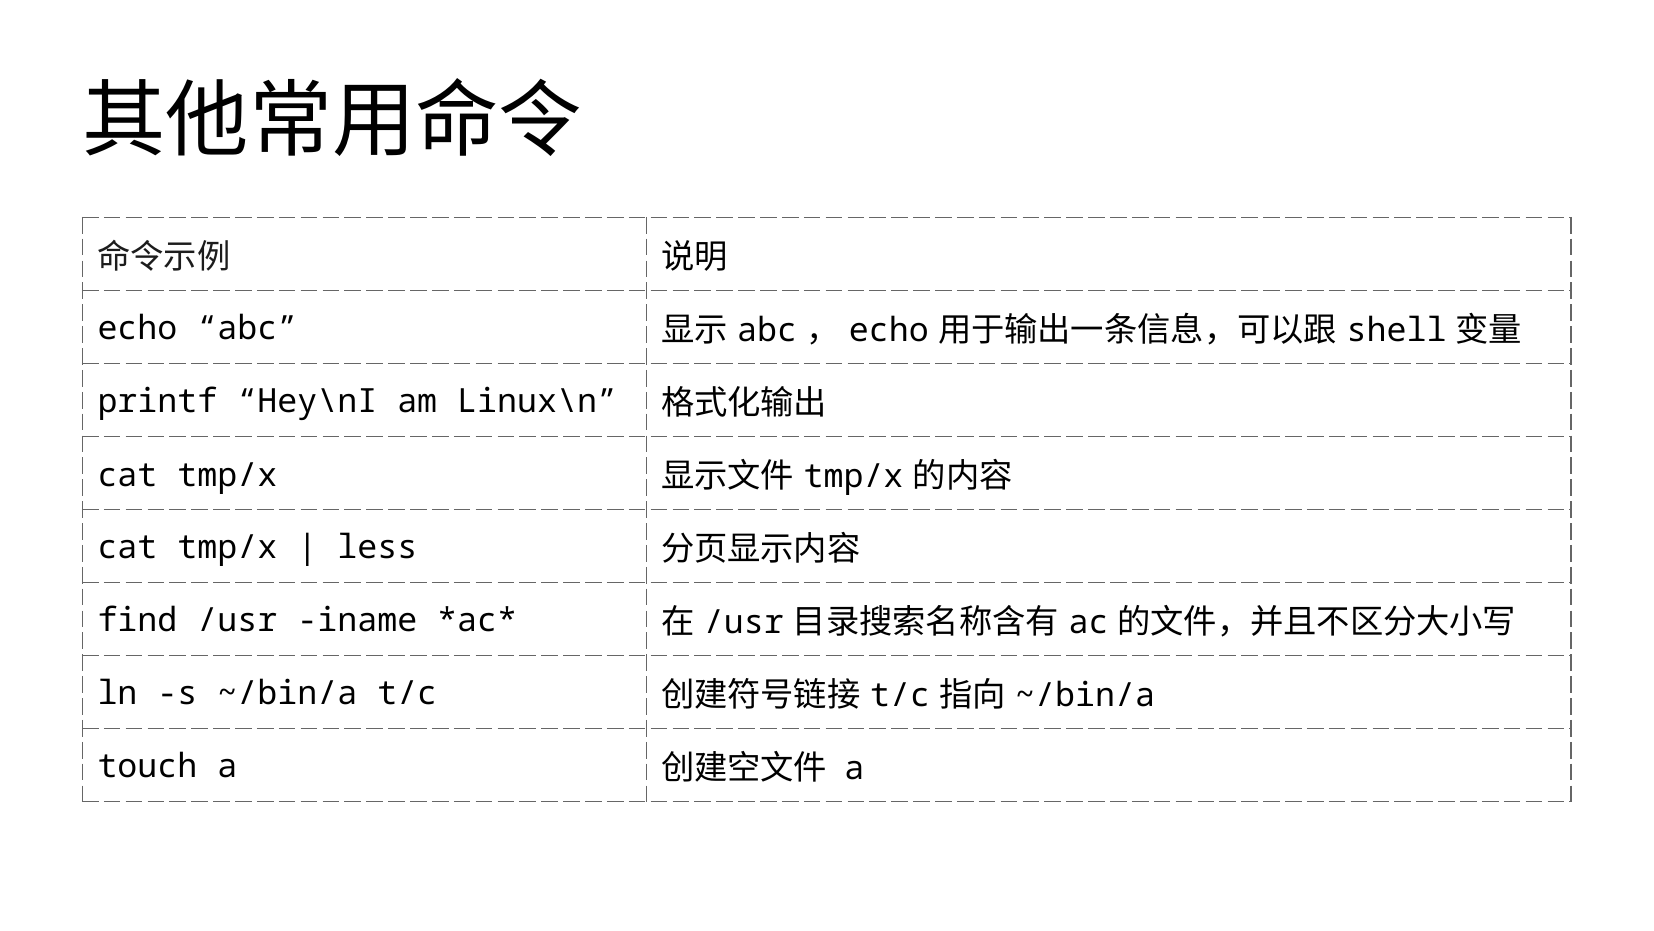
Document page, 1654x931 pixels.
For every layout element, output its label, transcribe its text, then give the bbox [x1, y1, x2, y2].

table_cell 创建空文件 a [646, 728, 1571, 801]
table_cell ln -s ~/bin/a t/c [83, 656, 646, 728]
title 其他常用命令 [82, 37, 1571, 189]
table_cell 显示abc，echo用于输出一条信息，可以跟shell变量 [646, 291, 1571, 364]
table_cell printf “Hey\nI am Linux\n” [83, 364, 646, 437]
table_cell touch a [83, 728, 646, 801]
table_cell echo “abc” [83, 291, 646, 364]
table_cell find /usr -iname *ac* [83, 583, 646, 656]
table_cell cat tmp/x | less [83, 510, 646, 583]
table_cell 在/usr目录搜索名称含有ac的文件，并且不区分大小写 [646, 583, 1571, 656]
table_cell 创建符号链接t/c指向~/bin/a [646, 656, 1571, 728]
table_header 说明 [646, 218, 1571, 291]
table_cell 分页显示内容 [646, 510, 1571, 583]
table_cell 格式化输出 [646, 364, 1571, 437]
table_header 命令示例 [83, 218, 646, 291]
table_cell cat tmp/x [83, 437, 646, 510]
table_cell 显示文件tmp/x的内容 [646, 437, 1571, 510]
